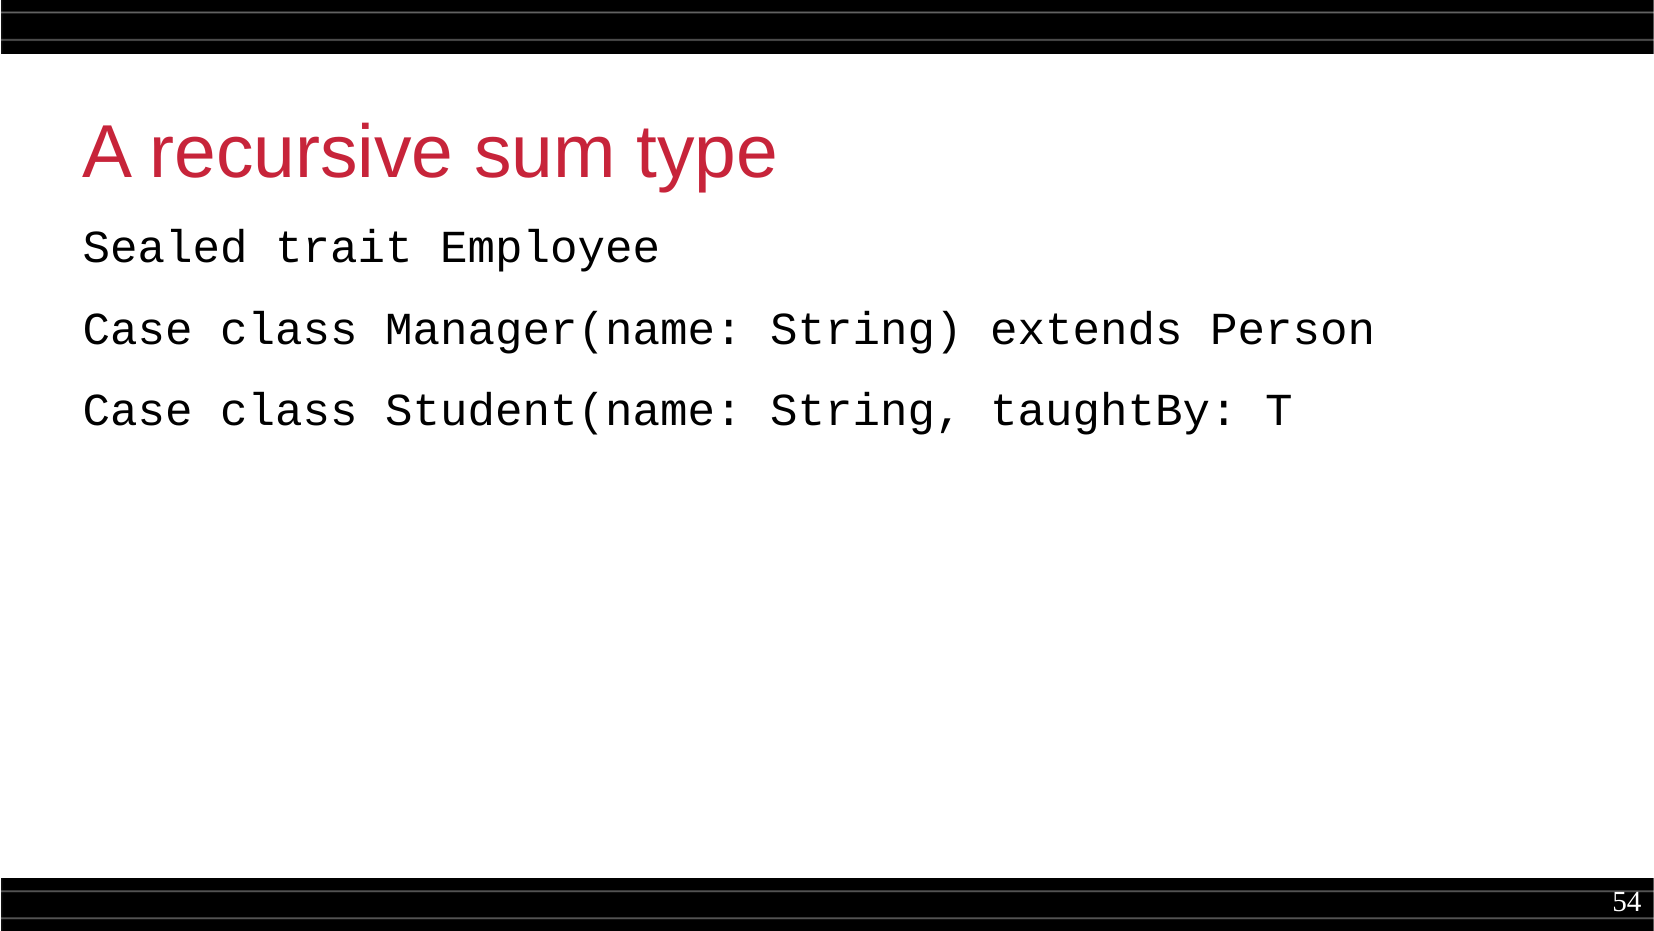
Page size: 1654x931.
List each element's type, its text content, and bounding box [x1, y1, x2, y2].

picture [1, 878, 1654, 931]
list Sealed trait Employee Case class Manager(name: String) extends Person Case class Student(name: String, taughtBy: T [82, 225, 1571, 856]
title A recursive sum type [82, 92, 1571, 211]
picture [1, 0, 1654, 54]
